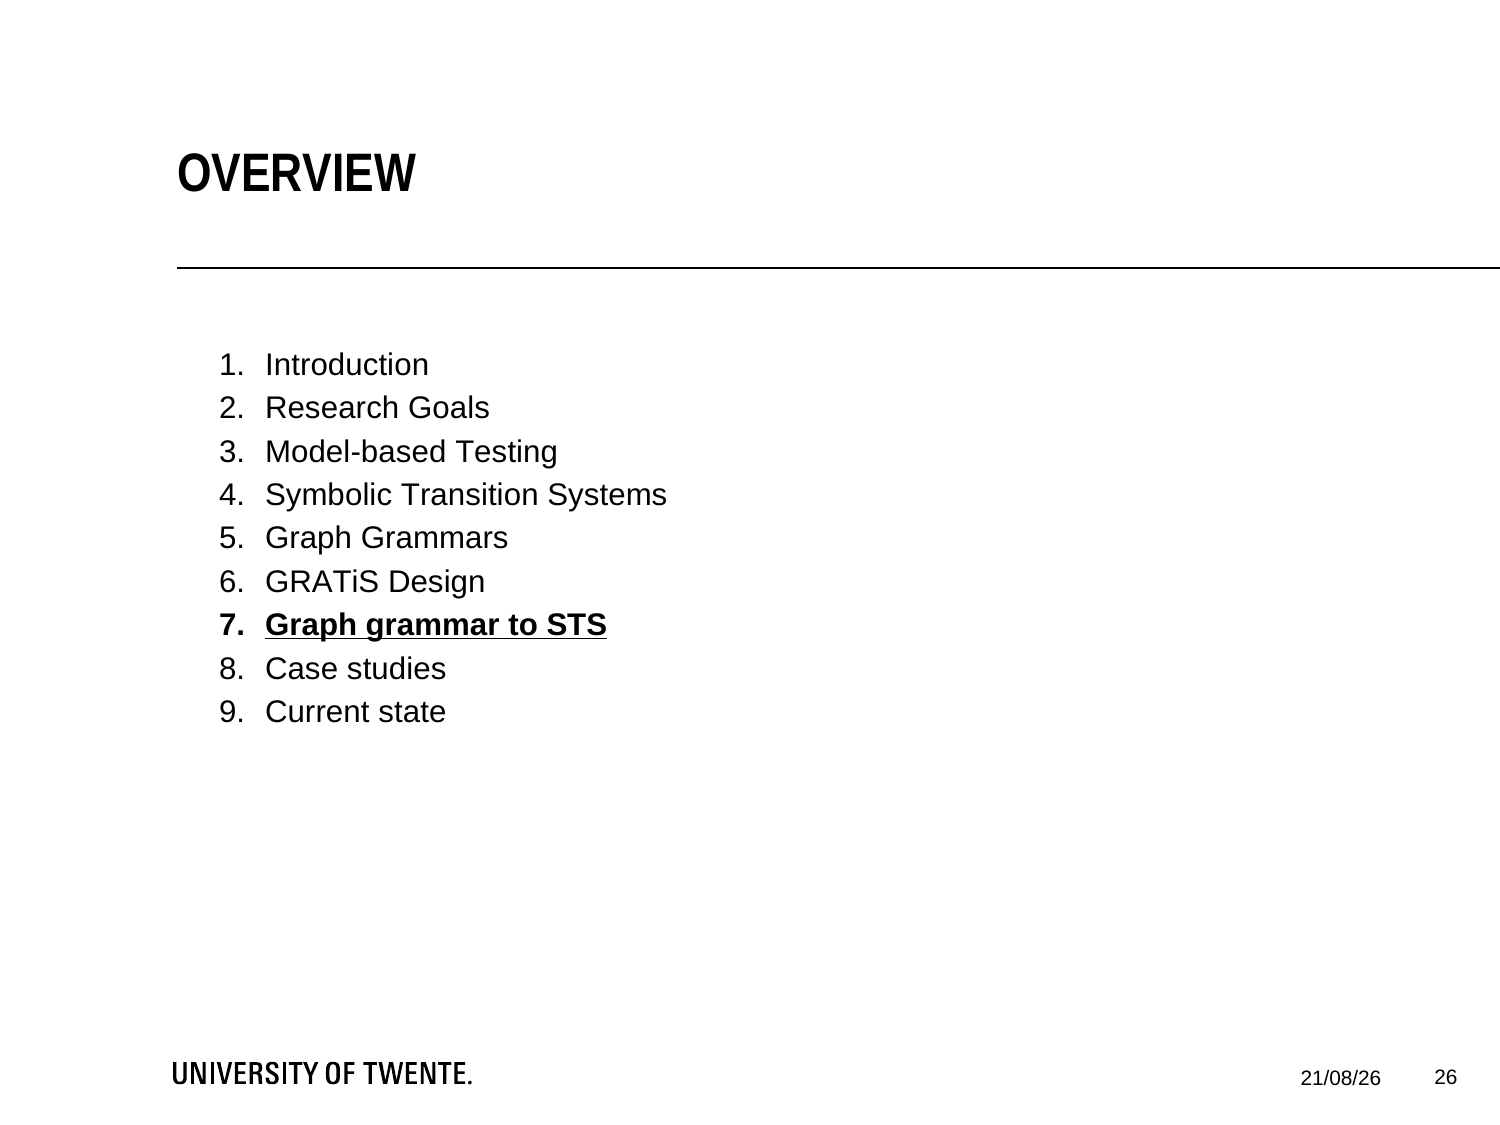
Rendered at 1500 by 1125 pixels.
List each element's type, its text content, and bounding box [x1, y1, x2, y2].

title OVERVIEW [177, 59, 1458, 248]
text_box 21/05/12 [1242, 1050, 1395, 1125]
list Introduction Research Goals Model-based Testing Symbolic Transition Systems Graph Grammars GRATiS Design Graph grammar to STS Case studies Current state [177, 336, 1457, 854]
text_box <number> [1395, 1049, 1458, 1125]
